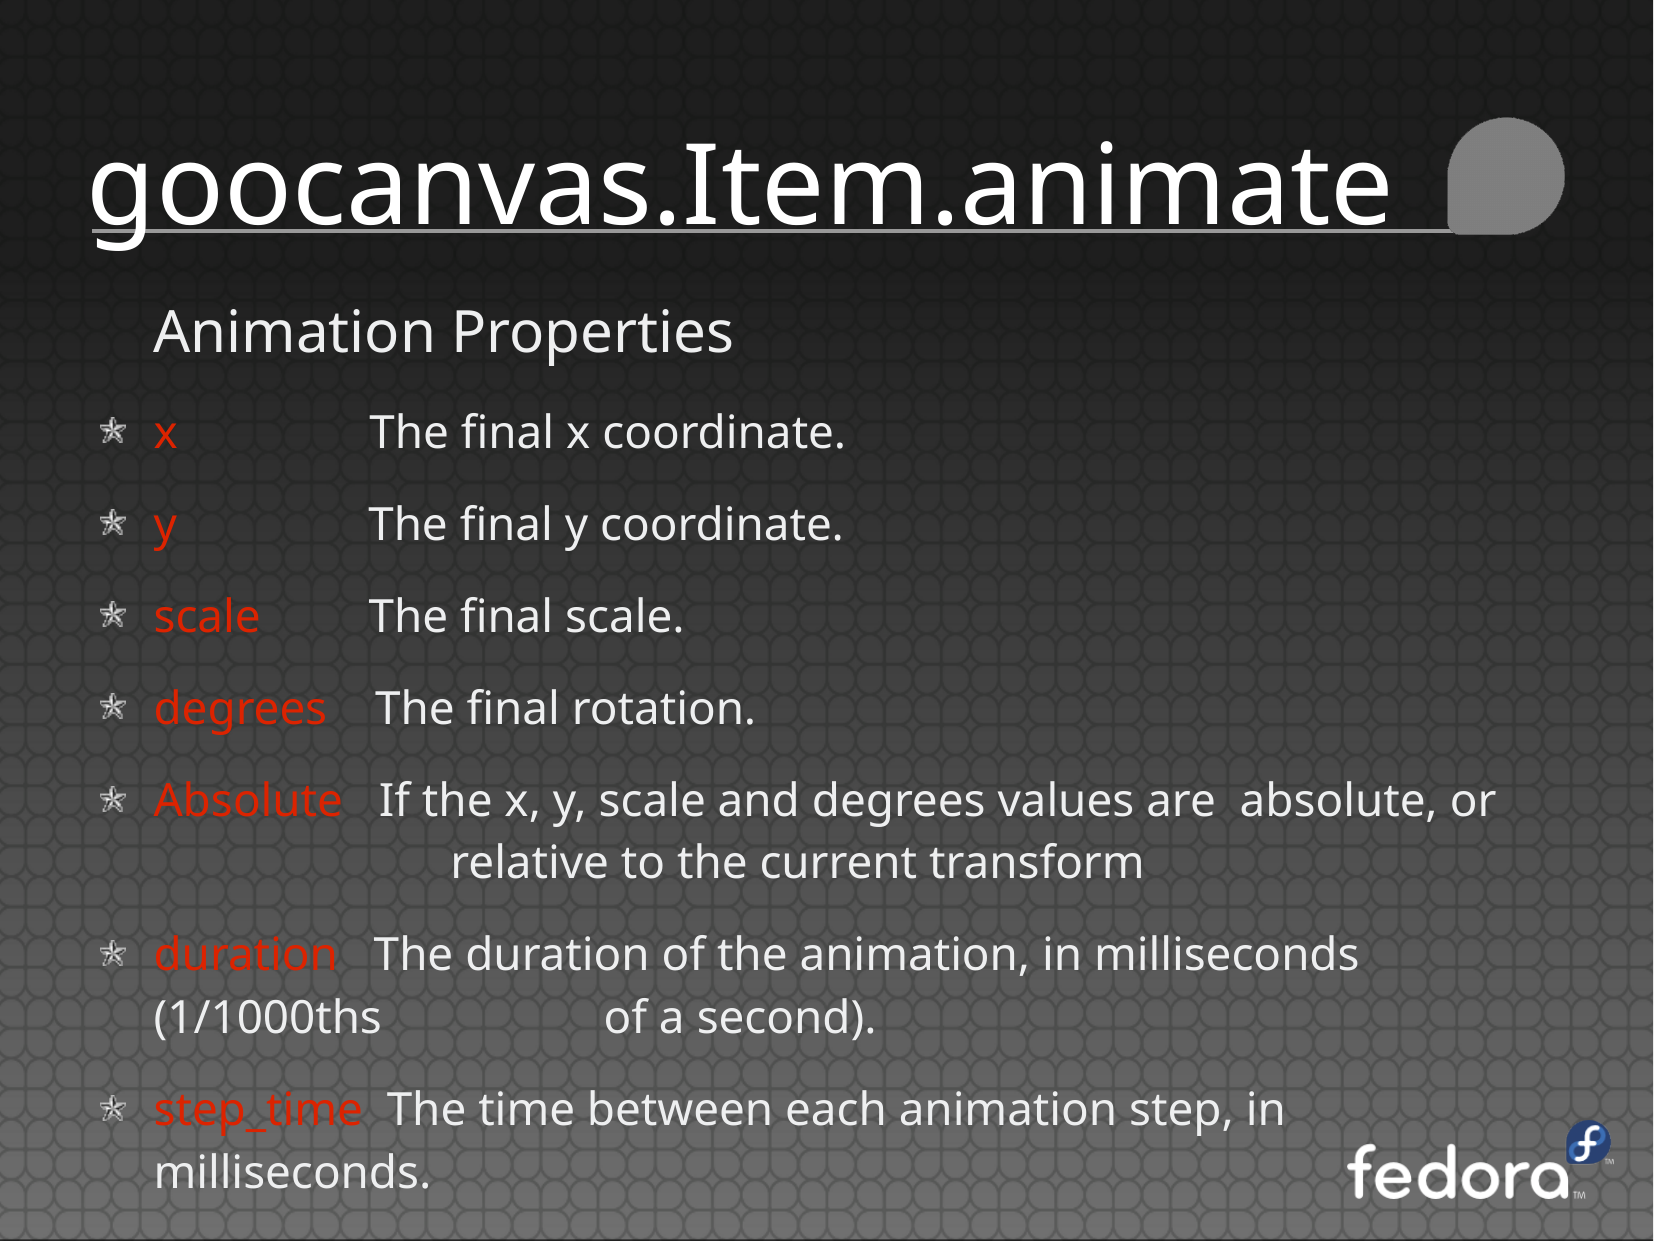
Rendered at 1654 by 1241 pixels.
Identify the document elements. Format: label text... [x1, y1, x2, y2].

picture [0, 0, 1654, 1241]
list Animation Properties x The final x coordinate. y The final y coordinate. scale The final scale. degrees The final rotation. Absolute If the x, y, scale and degrees values are absolute, or relative to the current transform duration The duration of the animation, in milliseconds (1/1000ths of a second). step_time The time between each animation step, in milliseconds. type Specifies what happens when the animation finishes. [82, 290, 1571, 1210]
title goocanvas.Item.animate [86, 84, 1575, 277]
